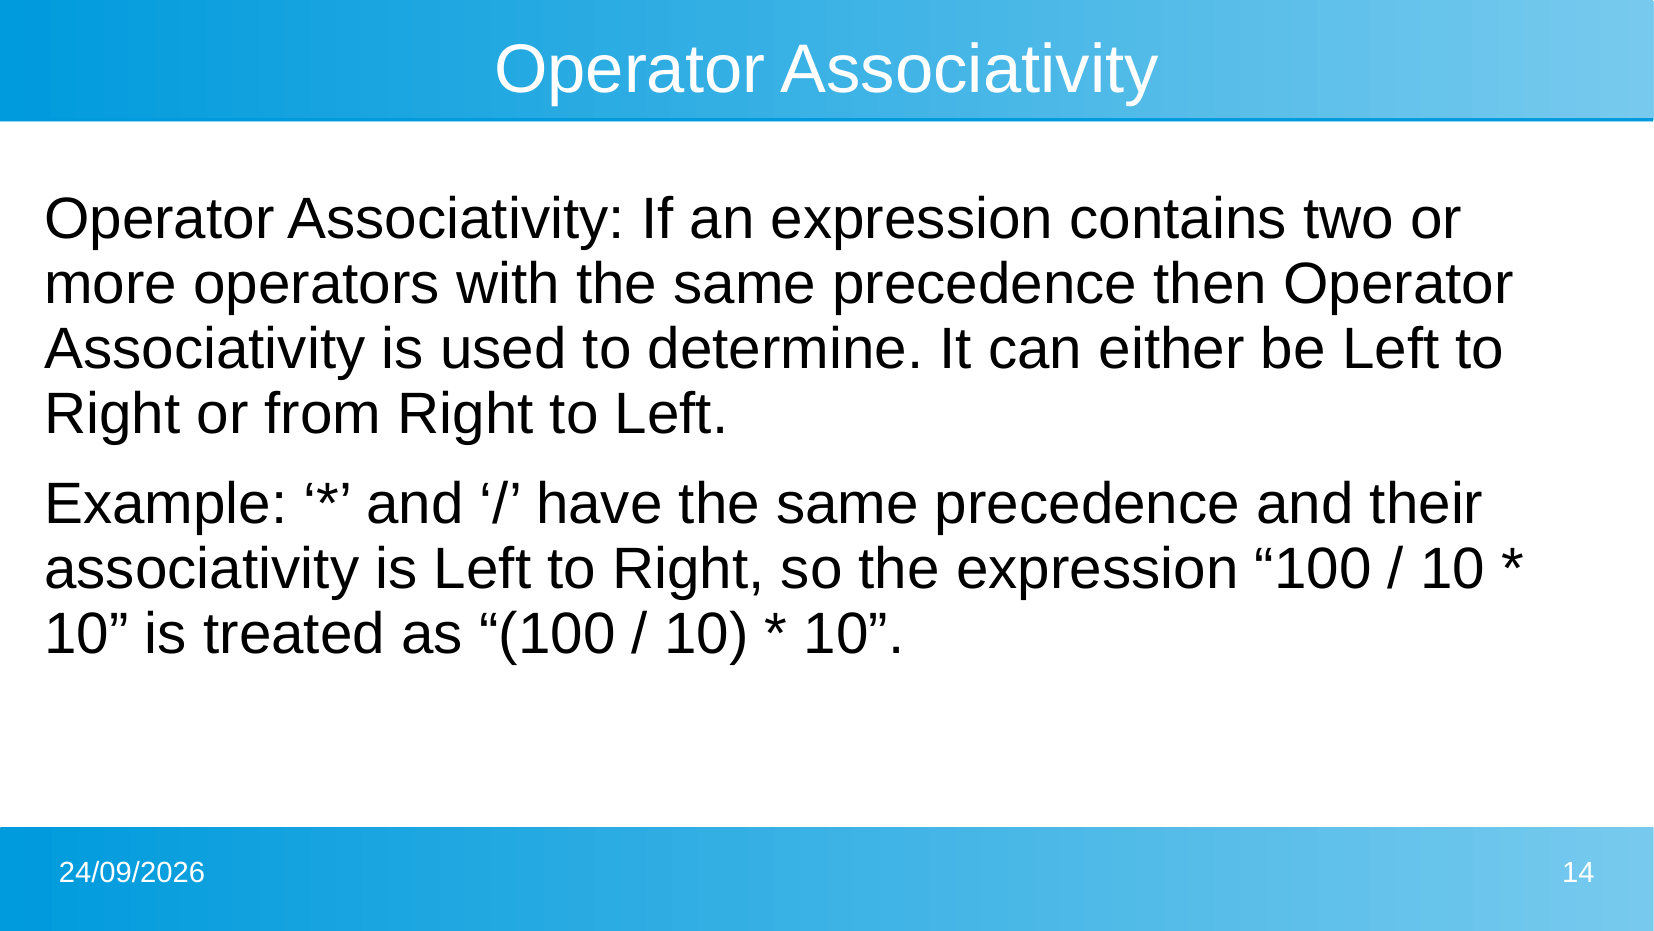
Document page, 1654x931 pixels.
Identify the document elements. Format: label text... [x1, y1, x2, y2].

text_box Operator Associativity: If an expression contains two or more operators with the same precedence then Operator Associativity is used to determine. It can either be Left to Right or from Right to Left. Example: ‘*’ and ‘/’ have the same precedence and their associativity is Left to Right, so the expression “100 / 10 * 10” is treated as “(100 / 10) * 10”. [29, 178, 1565, 384]
title Operator Associativity [59, 29, 1595, 108]
